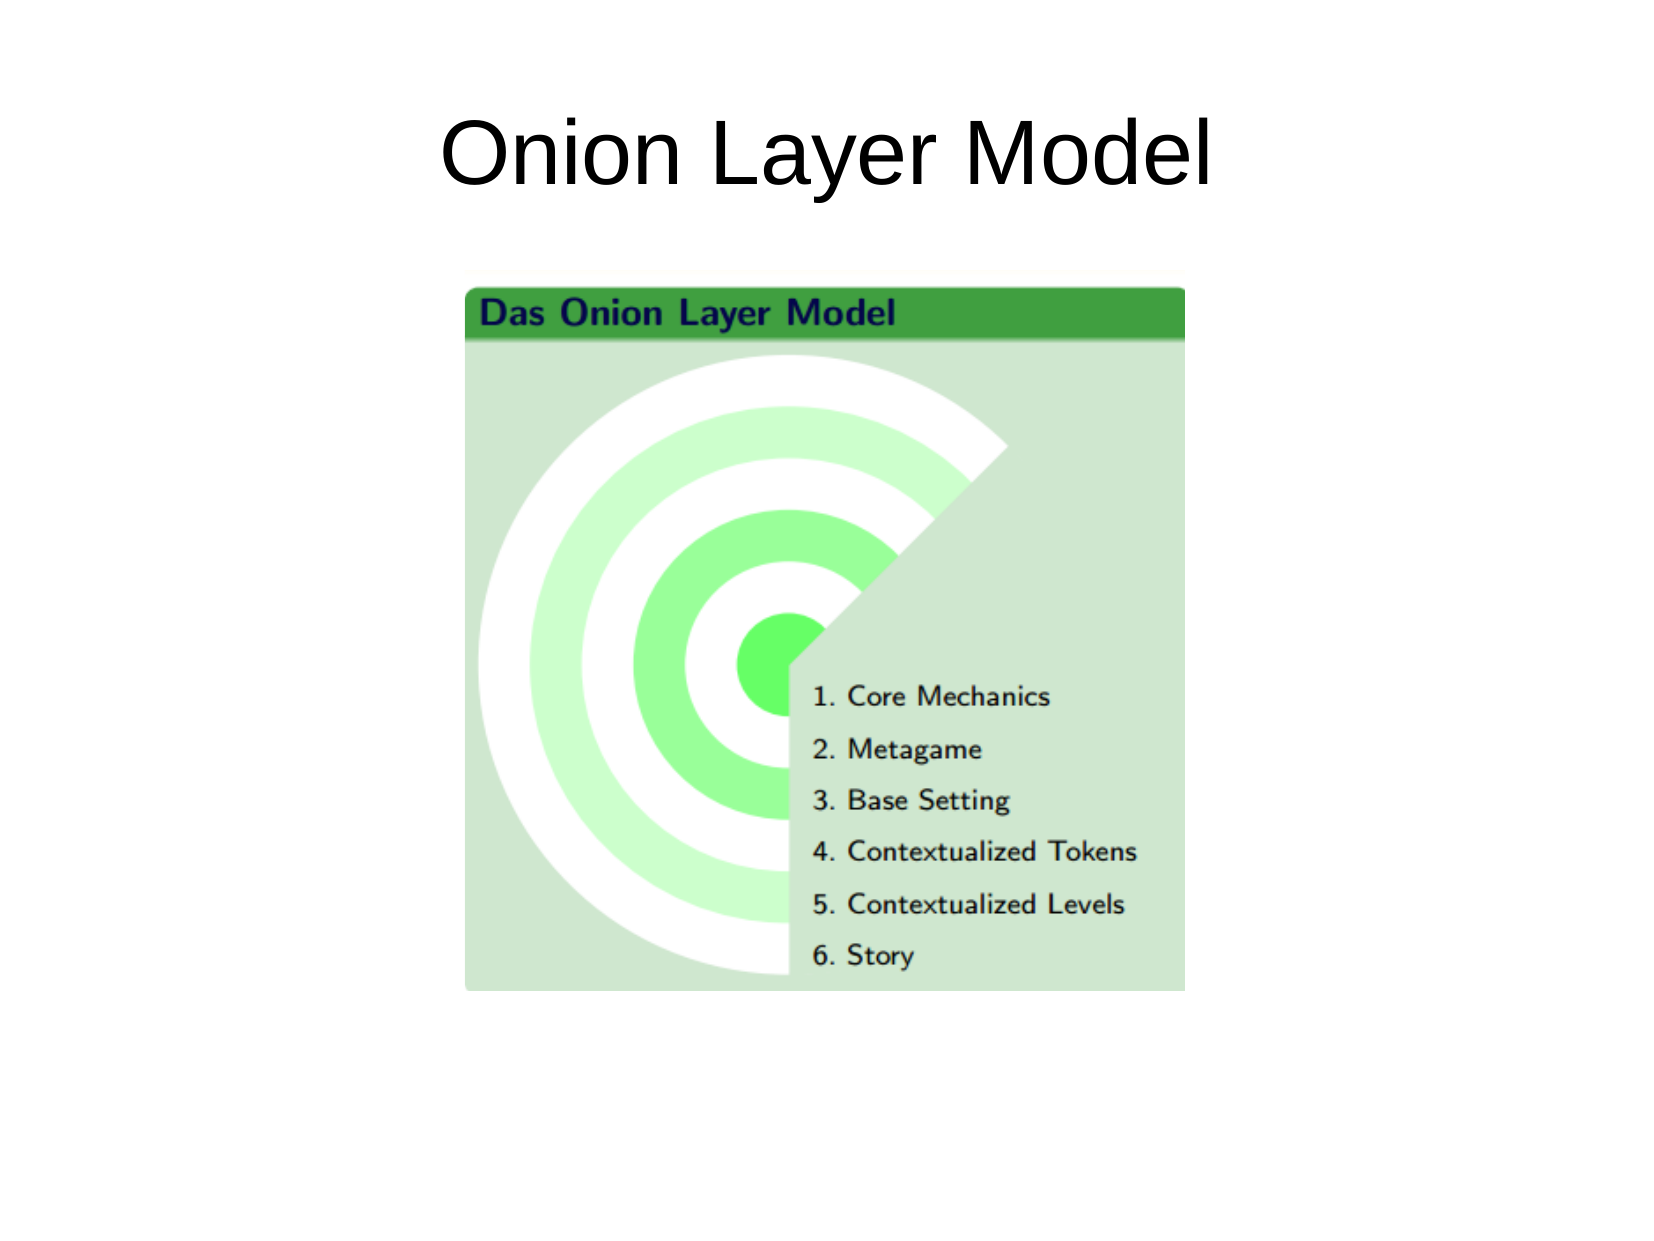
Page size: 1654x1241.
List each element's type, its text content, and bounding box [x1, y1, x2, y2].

picture [464, 270, 1186, 991]
title Onion Layer Model [82, 49, 1571, 257]
